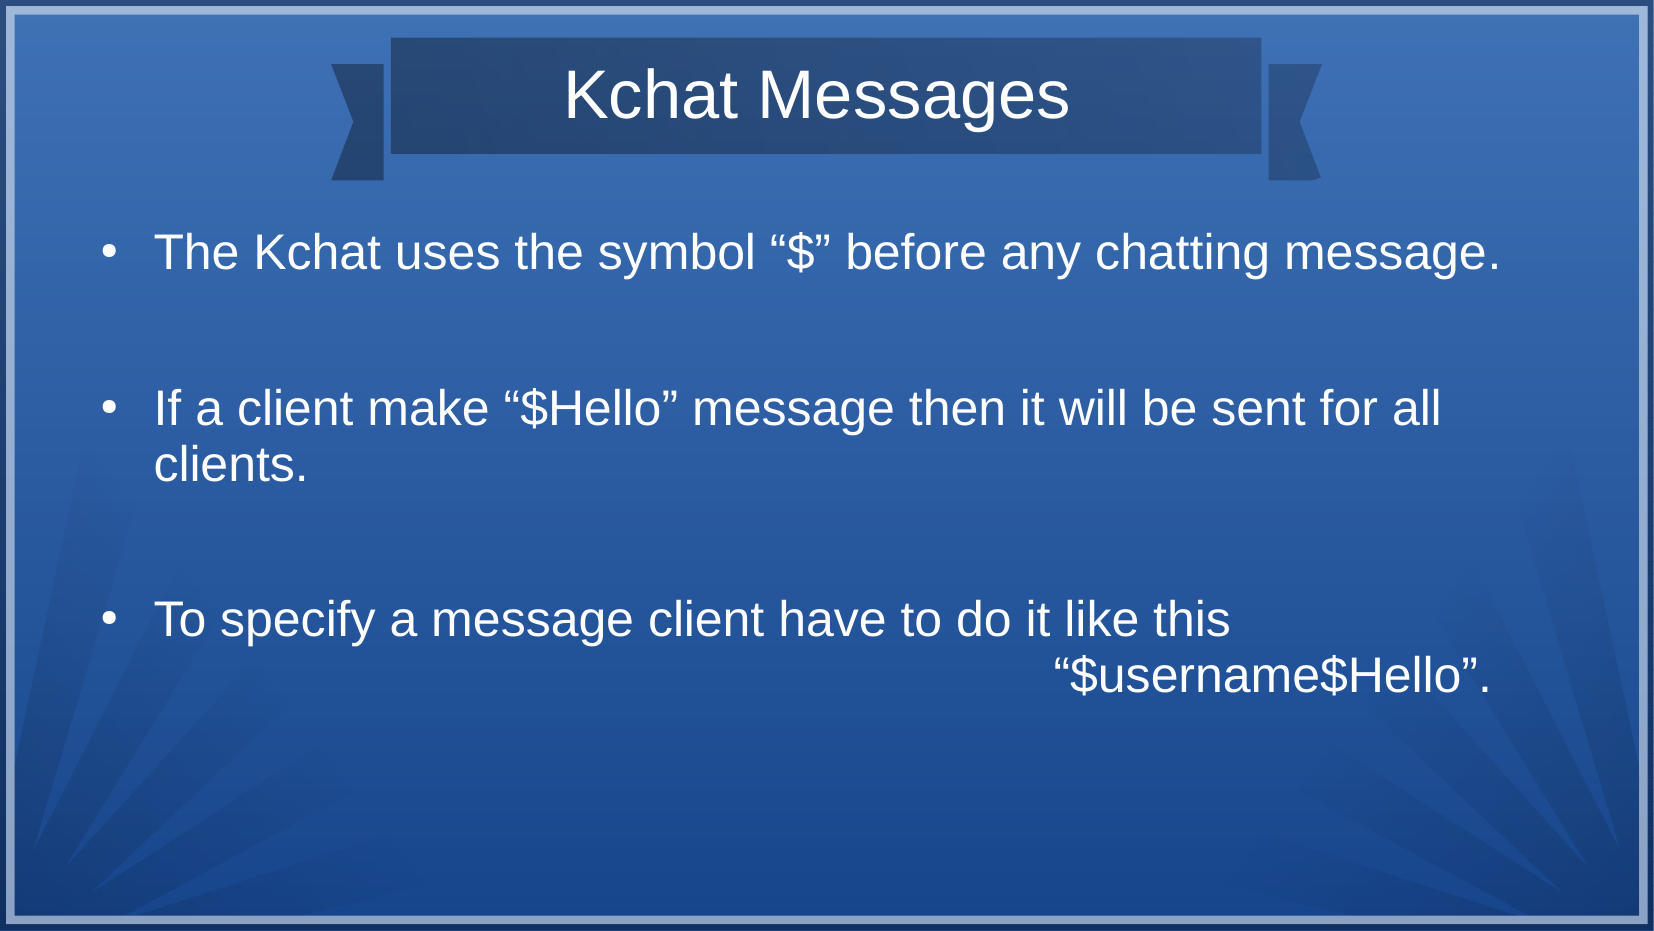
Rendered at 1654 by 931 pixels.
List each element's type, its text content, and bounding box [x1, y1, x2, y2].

title Kchat Messages [389, 35, 1264, 154]
list The Kchat uses the symbol “$” before any chatting message. If a client make “$Hello” message then it will be sent for all clients. To specify a message client have to do it like this “$username$Hello”. [82, 224, 1571, 848]
